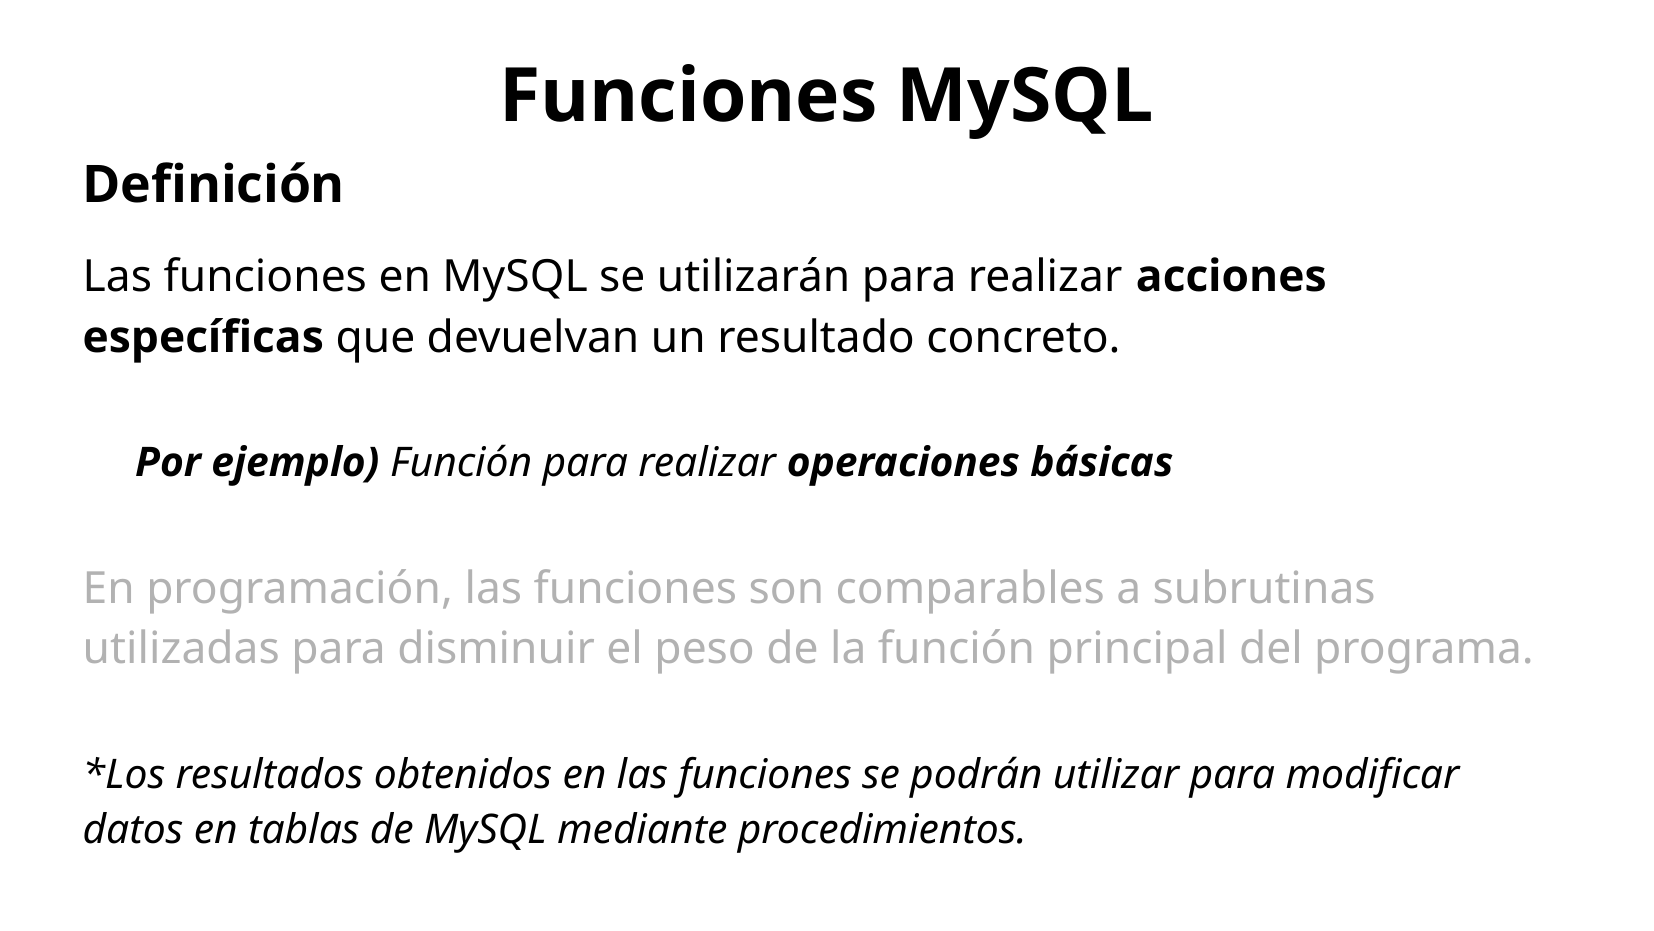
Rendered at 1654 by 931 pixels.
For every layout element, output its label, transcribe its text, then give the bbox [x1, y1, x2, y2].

list Definición Las funciones en MySQL se utilizarán para realizar acciones específicas que devuelvan un resultado concreto. Por ejemplo) Función para realizar operaciones básicas En programación, las funciones son comparables a subrutinas utilizadas para disminuir el peso de la función principal del programa. *Los resultados obtenidos en las funciones se podrán utilizar para modificar datos en tablas de MySQL mediante procedimientos. [82, 147, 1571, 857]
title Funciones MySQL [82, 37, 1571, 147]
